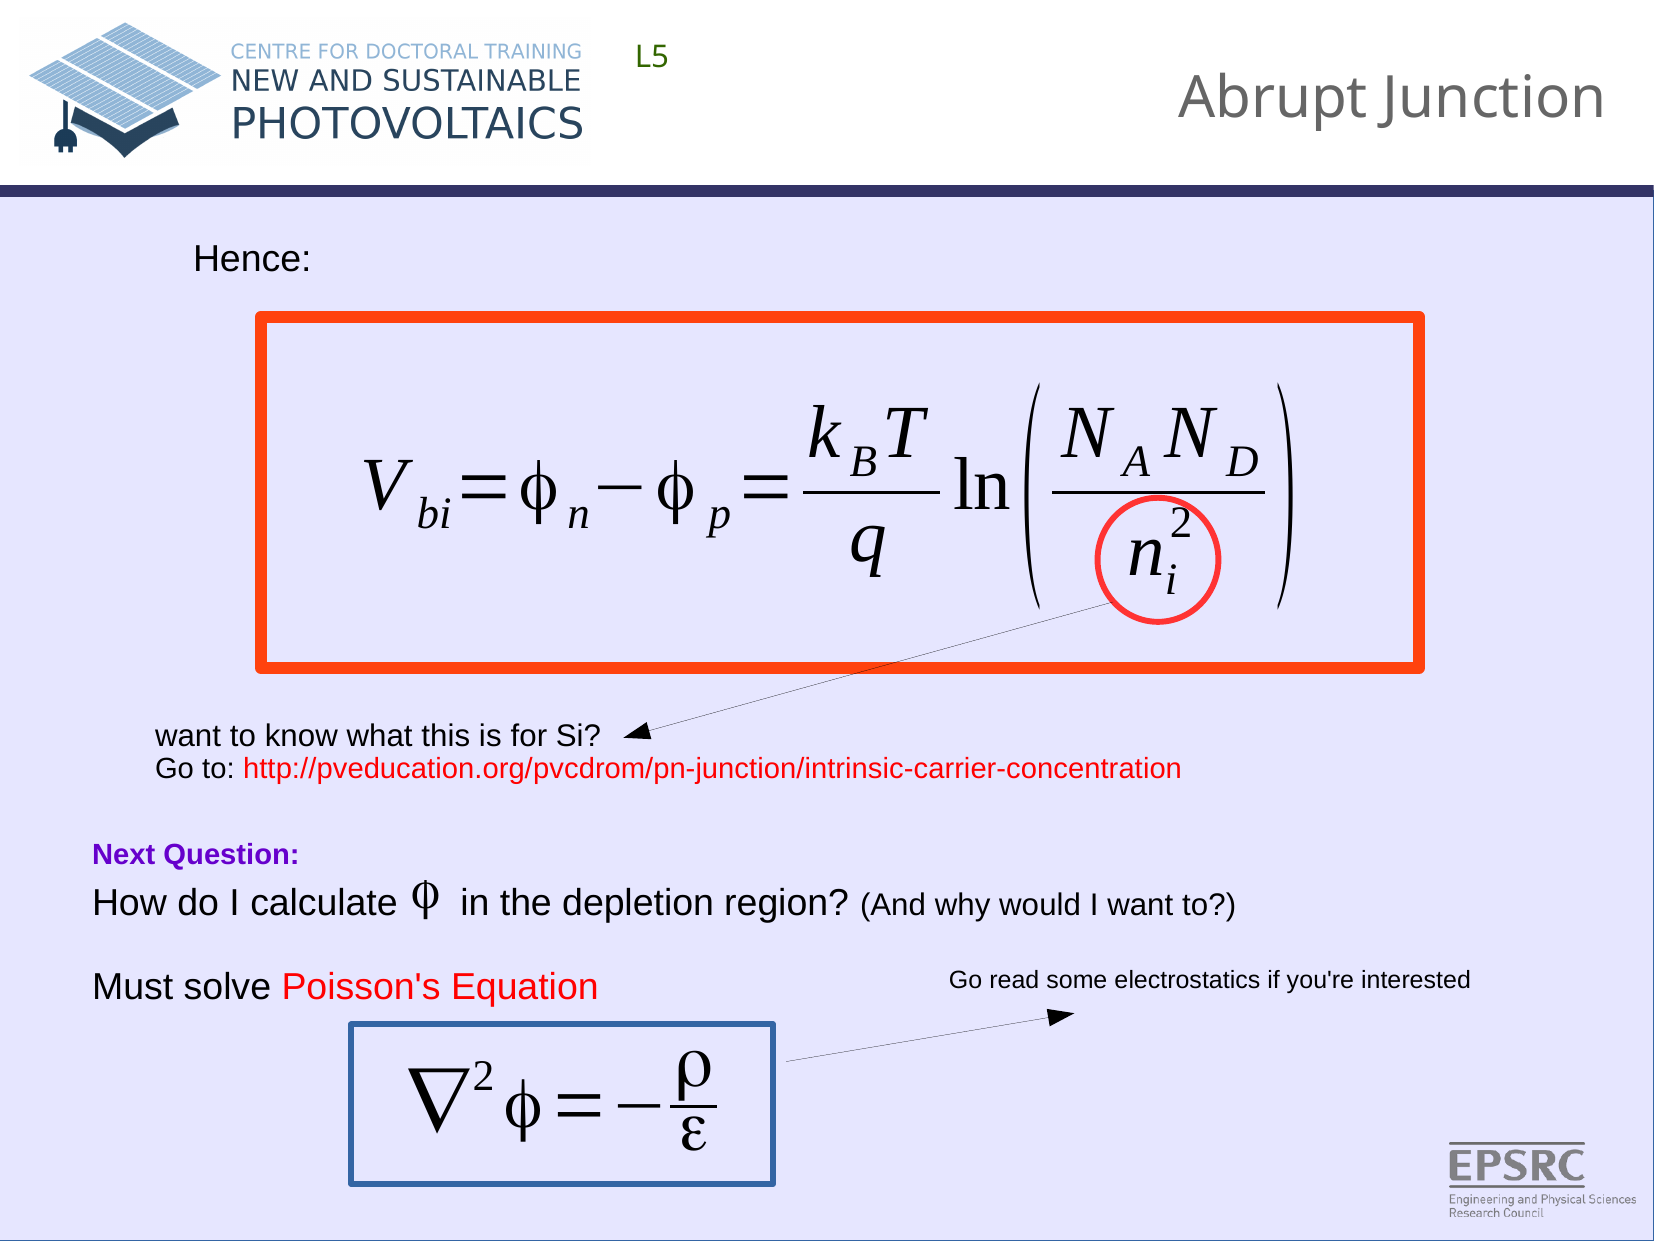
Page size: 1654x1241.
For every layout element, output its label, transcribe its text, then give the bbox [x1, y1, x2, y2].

text_box Go read some electrostatics if you're interested [934, 958, 1488, 1002]
text_box Hence: [178, 229, 327, 329]
text_box L5 [620, 29, 880, 80]
text_box [0, 197, 1654, 1241]
picture [19, 17, 591, 166]
picture [1449, 1142, 1636, 1217]
chart [1101, 501, 1215, 613]
chart [341, 377, 1317, 613]
text_box want to know what this is for Si? Go to: http://pveducation.org/pvcdrom/pn-junction/intrinsic-carrier-concentration [140, 710, 1192, 794]
text_box Abrupt Junction [770, 51, 1622, 142]
chart [397, 880, 460, 923]
text_box Hence: [267, 323, 327, 329]
chart [385, 1044, 739, 1155]
chart [1078, 604, 1120, 613]
text_box Next Question: How do I calculate in the depletion region? (And why would I want to?) Must solve Poisson's Equation [77, 830, 1261, 1015]
